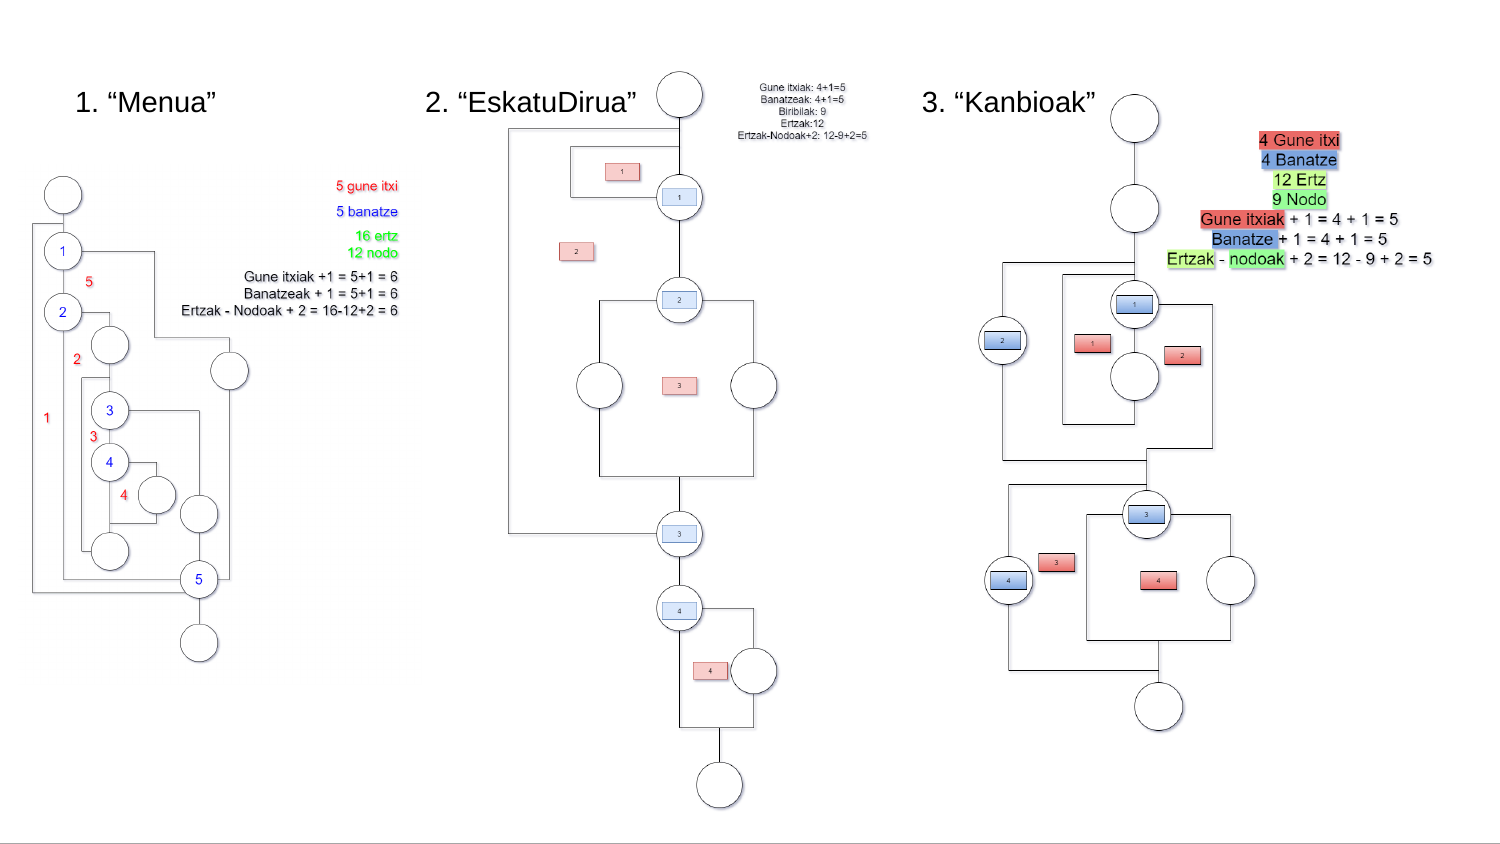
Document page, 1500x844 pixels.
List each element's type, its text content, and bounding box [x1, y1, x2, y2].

text_box 1. “Menua” [60, 68, 260, 134]
picture [942, 61, 1445, 769]
text_box 3. “Kanbioak” [906, 68, 1122, 134]
text_box 2. “EskatuDirua” [410, 68, 676, 134]
picture [492, 61, 887, 834]
picture [18, 164, 422, 685]
